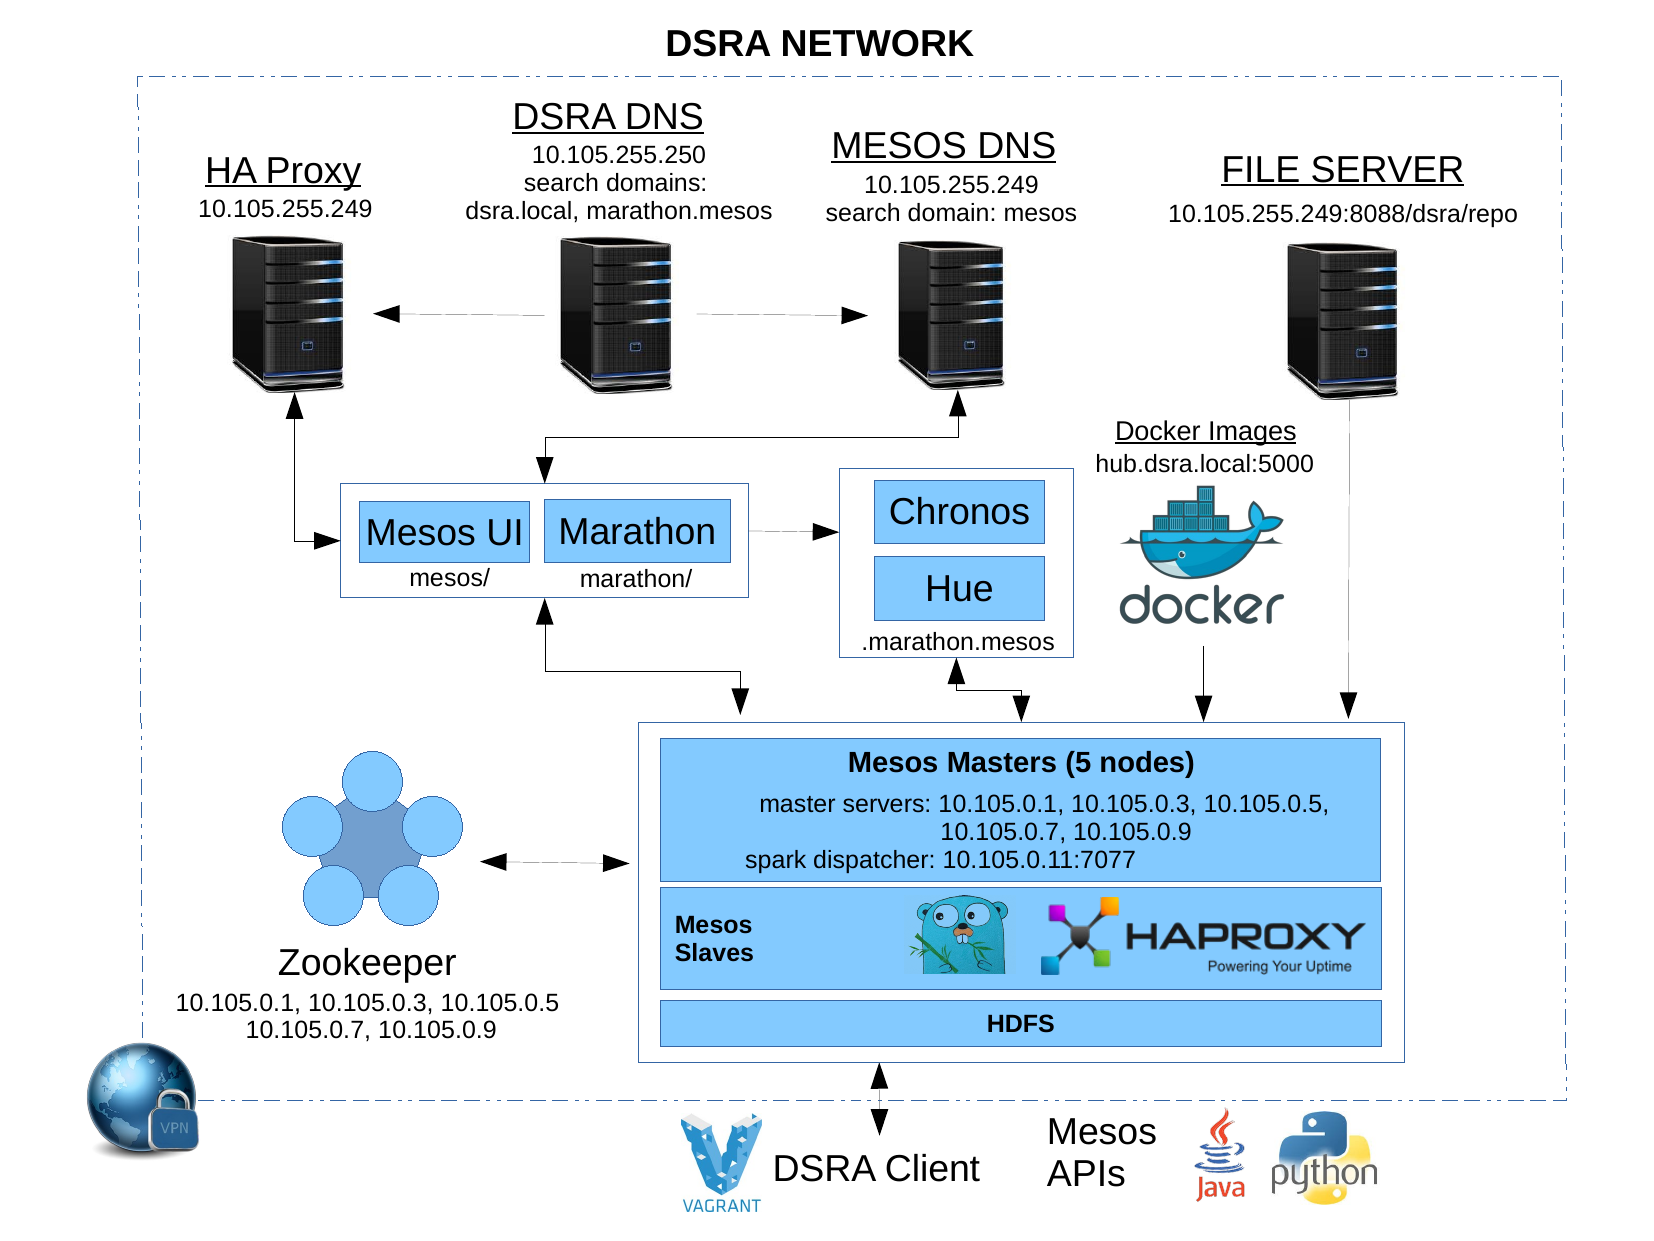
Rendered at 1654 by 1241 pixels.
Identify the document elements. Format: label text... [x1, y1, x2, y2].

text_box 10.105.255.249:8088/dsra/repo [1153, 192, 1535, 243]
text_box Mesos Slaves [660, 887, 1382, 990]
picture [681, 1113, 762, 1212]
text_box mesos/ [394, 556, 505, 600]
text_box [660, 738, 833, 882]
picture [904, 895, 1016, 974]
text_box marathon/ [565, 557, 708, 601]
text_box [1211, 738, 1381, 882]
text_box FILE SERVER [1206, 140, 1481, 192]
picture [1172, 1105, 1400, 1208]
text_box Mesos UI [359, 501, 530, 563]
text_box Docker Images [1100, 408, 1312, 442]
text_box [282, 751, 463, 926]
text_box MESOS DNS [816, 117, 1072, 163]
text_box hub.dsra.local:5000 [1080, 442, 1330, 486]
text_box 10.105.255.250 search domains: dsra.local, marathon.mesos [450, 133, 806, 234]
picture [1041, 897, 1366, 975]
text_box DSRA Client [757, 1140, 996, 1198]
text_box Chronos [874, 480, 1045, 544]
text_box 10.105.255.249 search domain: mesos [810, 163, 1093, 235]
text_box Mesos Masters (5 nodes) [833, 738, 1211, 796]
text_box master servers: 10.105.0.1, 10.105.0.3, 10.105.0.5, 10.105.0.7, 10.105.0.9 spark dispatcher: 10.105.0.11:7077 [730, 782, 1353, 882]
picture [82, 1041, 203, 1162]
text_box HA Proxy [190, 141, 377, 186]
picture [883, 240, 1033, 390]
text_box Zookeeper [263, 934, 472, 980]
text_box HDFS [660, 1000, 1382, 1047]
text_box Marathon [544, 499, 731, 563]
text_box 10.105.255.249 [183, 186, 388, 231]
picture [1089, 455, 1313, 655]
picture [216, 235, 374, 393]
text_box Mesos APIs [1032, 1103, 1267, 1203]
text_box 10.105.0.1, 10.105.0.3, 10.105.0.5 10.105.0.7, 10.105.0.9 [160, 980, 583, 1053]
text_box DSRA DNS [497, 88, 719, 133]
picture [544, 236, 702, 394]
text_box Hue [874, 556, 1045, 621]
text_box DSRA NETWORK [650, 14, 989, 72]
text_box .marathon.mesos [846, 620, 1074, 692]
picture [1271, 242, 1428, 400]
